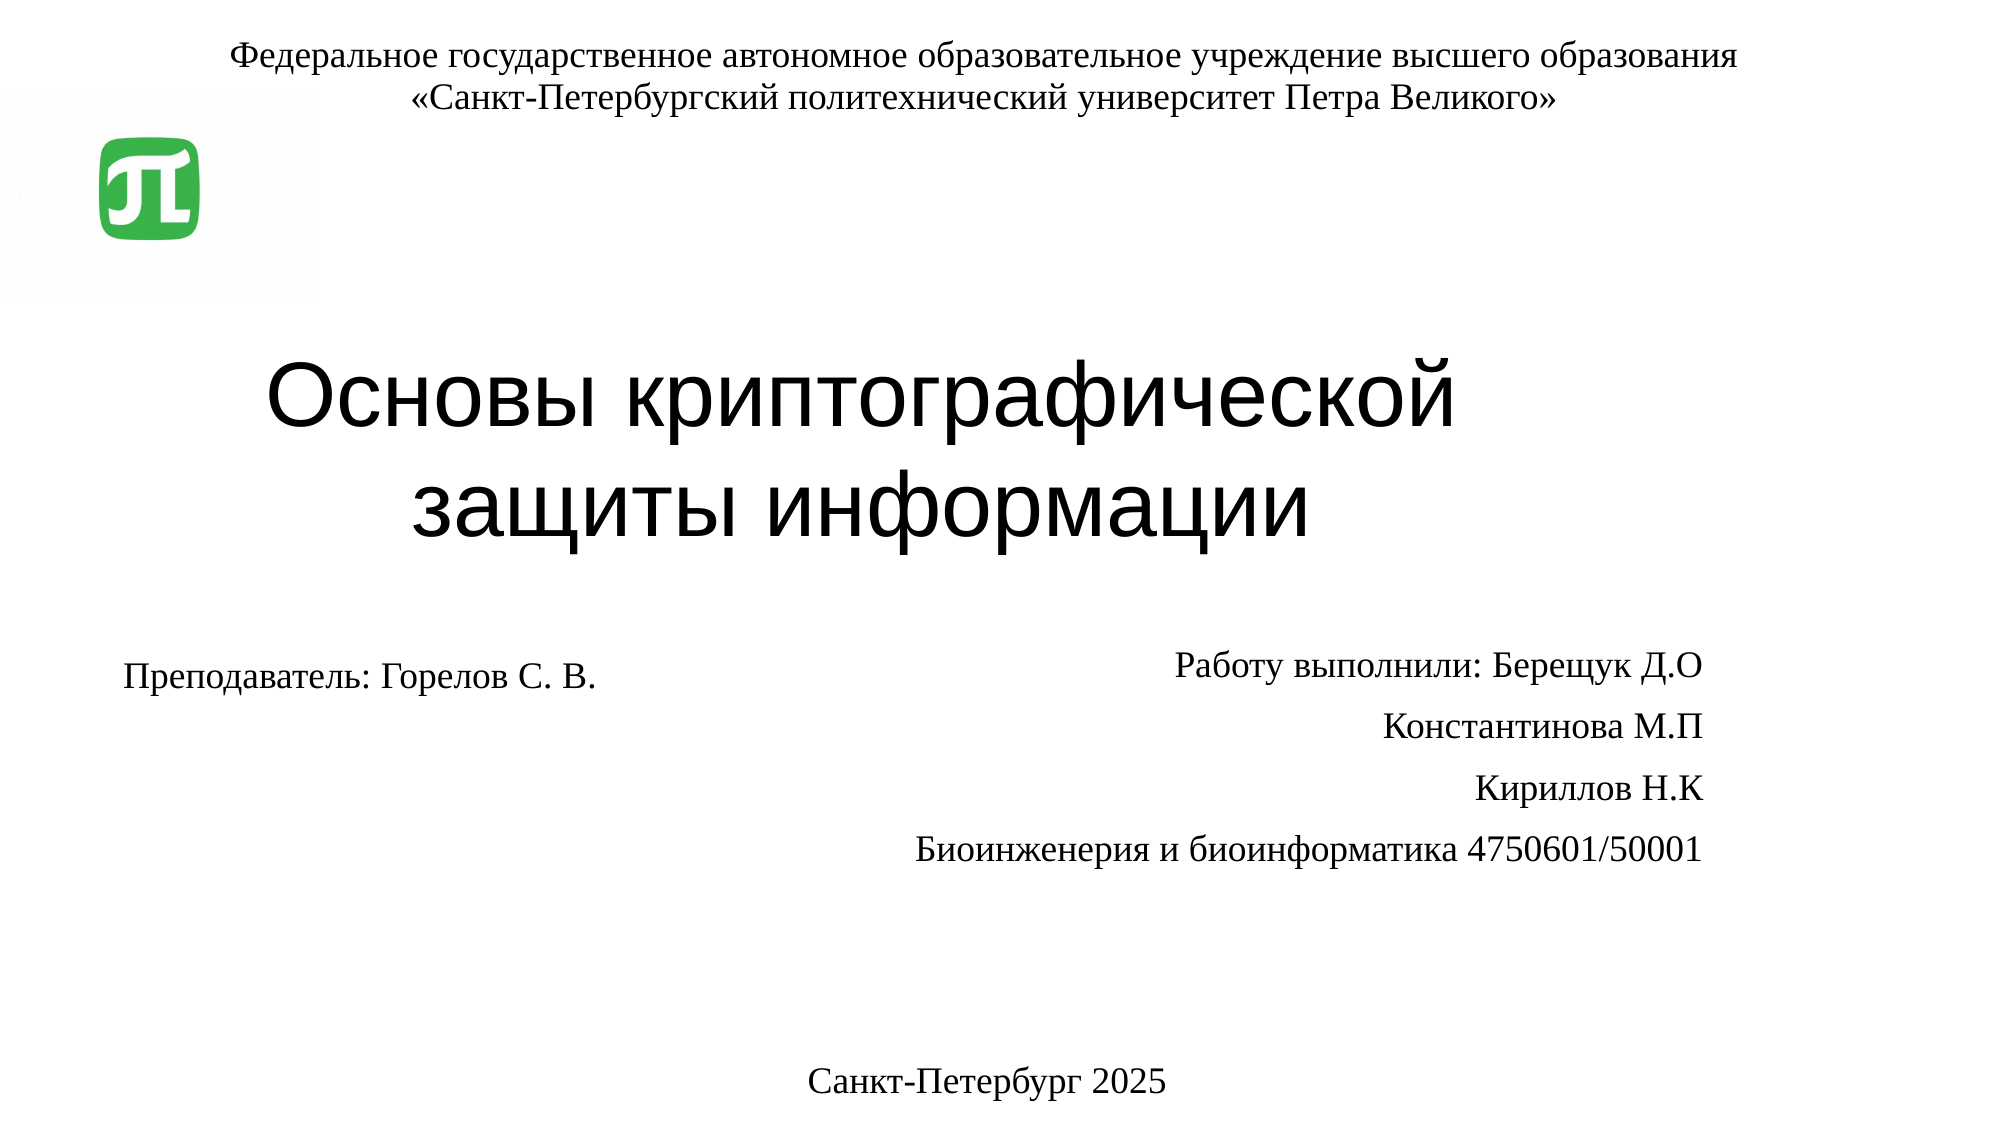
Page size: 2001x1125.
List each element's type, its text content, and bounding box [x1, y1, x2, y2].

title Основы криптографической защиты информации [112, 263, 1613, 563]
text_box Преподаватель: Горелов С. В. [108, 647, 788, 826]
text_box Санкт-Петербург 2025 [0, 900, 1988, 1110]
text_box Федеральное государственное автономное образовательное учреждение высшего образования «Санкт-Петербургский политехнический университет Петра Великого» [214, 26, 2000, 263]
subtitle Работу выполнили: Берещук Д.О Константинова М.П Кириллов Н.К Биоинженерия и биоинформатика 4750601/50001 [900, 637, 2000, 910]
picture [0, 88, 315, 300]
